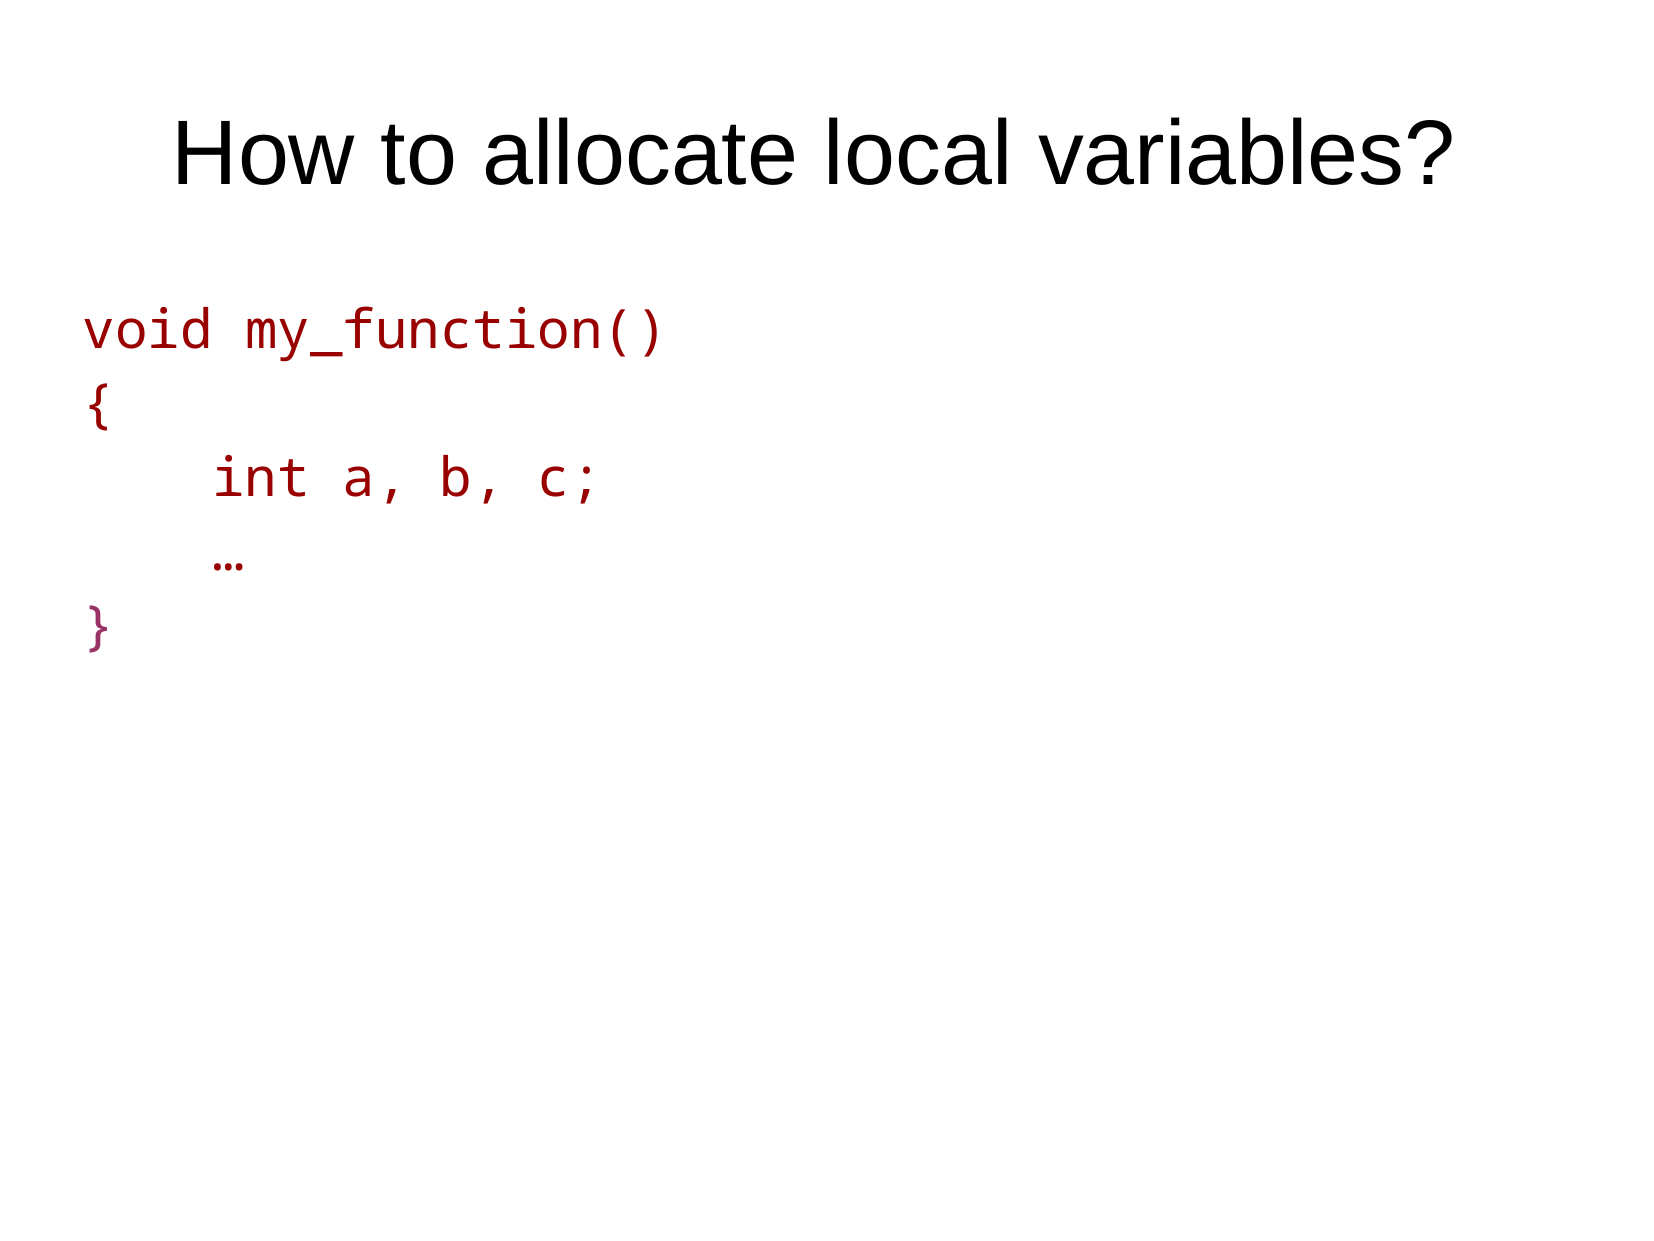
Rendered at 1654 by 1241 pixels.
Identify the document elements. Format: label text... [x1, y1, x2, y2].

title How to allocate local variables? [70, 49, 1559, 257]
list void my_function() { int a, b, c; … } [82, 290, 1571, 1109]
